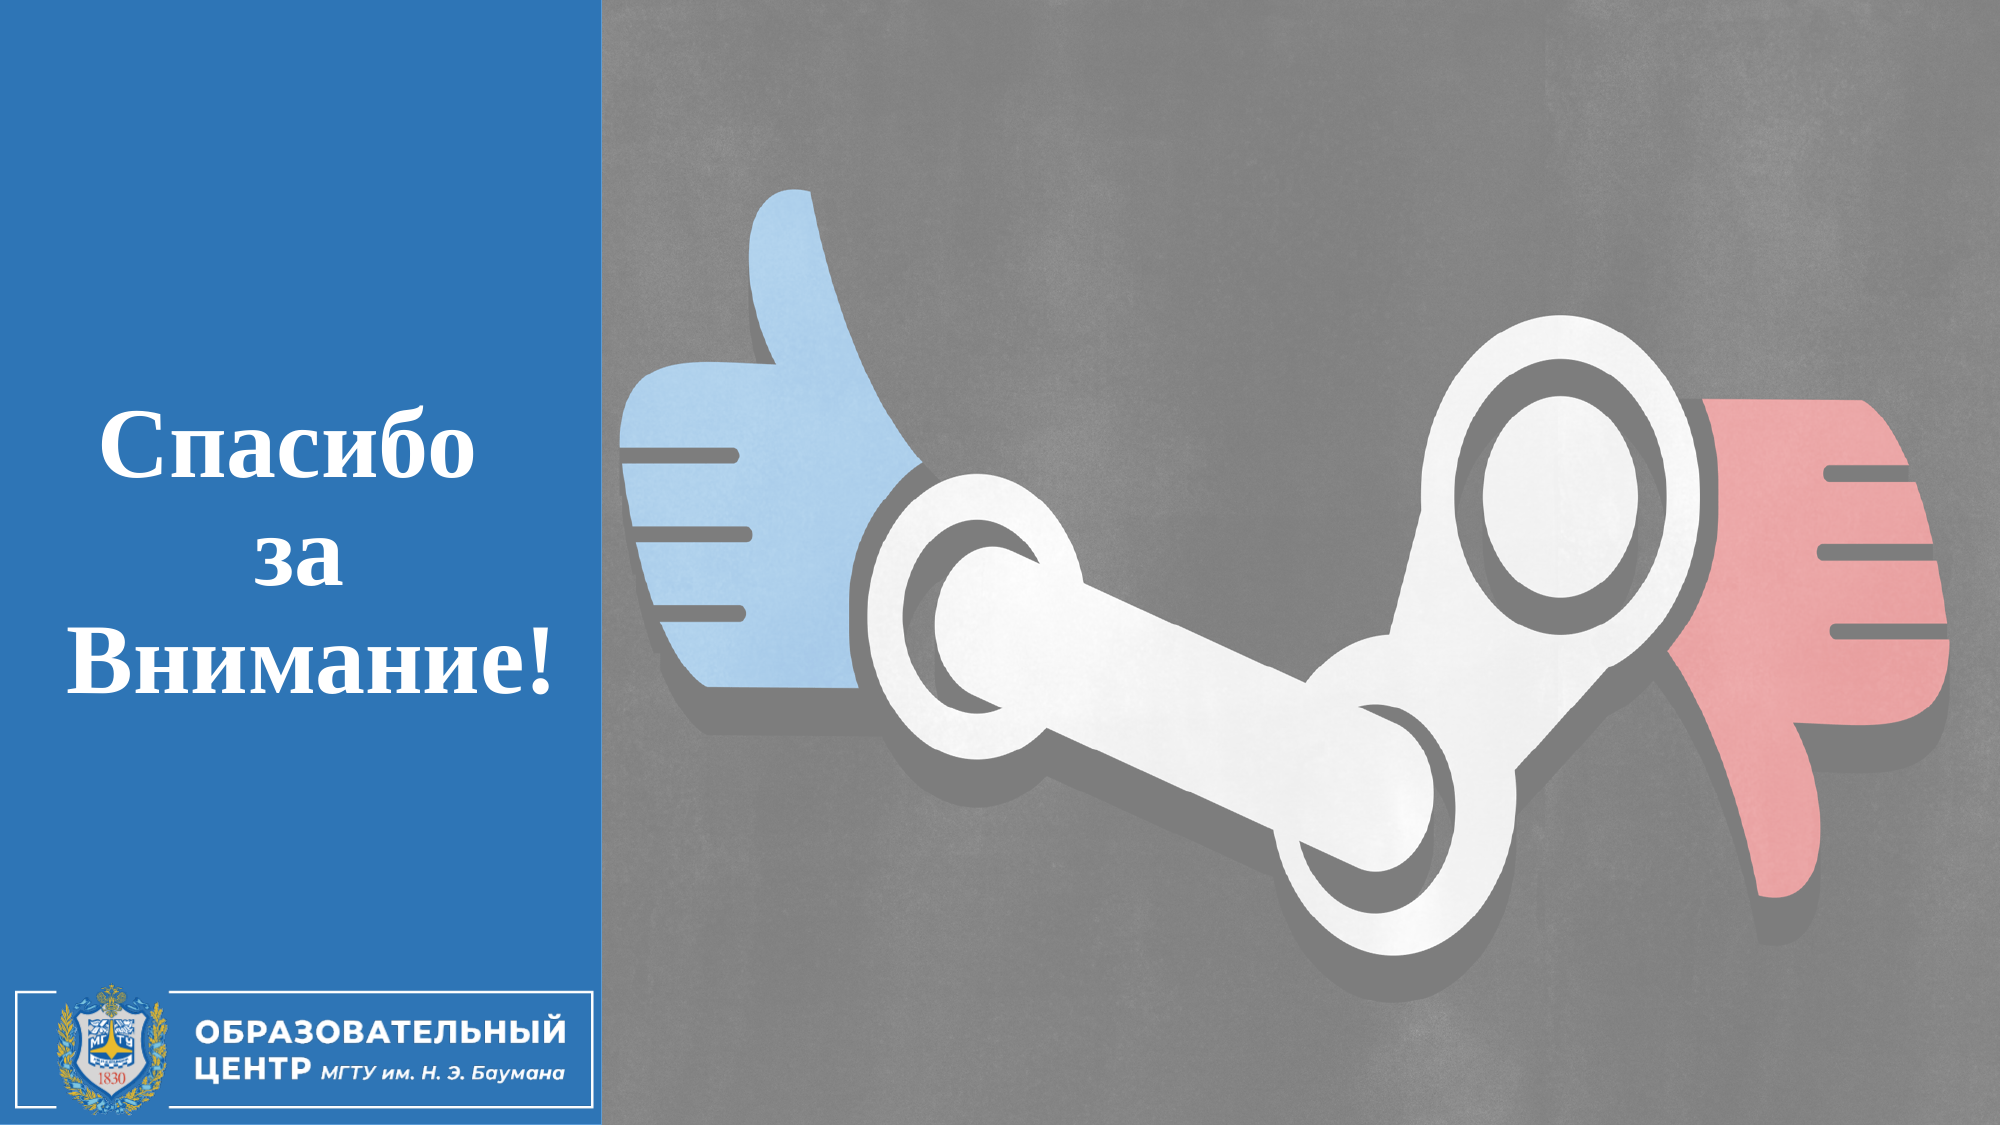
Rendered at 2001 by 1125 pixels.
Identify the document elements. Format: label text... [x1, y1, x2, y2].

picture [602, 0, 2000, 1125]
text_box Спасибо за Внимание! [23, 383, 577, 855]
picture [15, 983, 594, 1117]
text_box [0, 0, 602, 1125]
